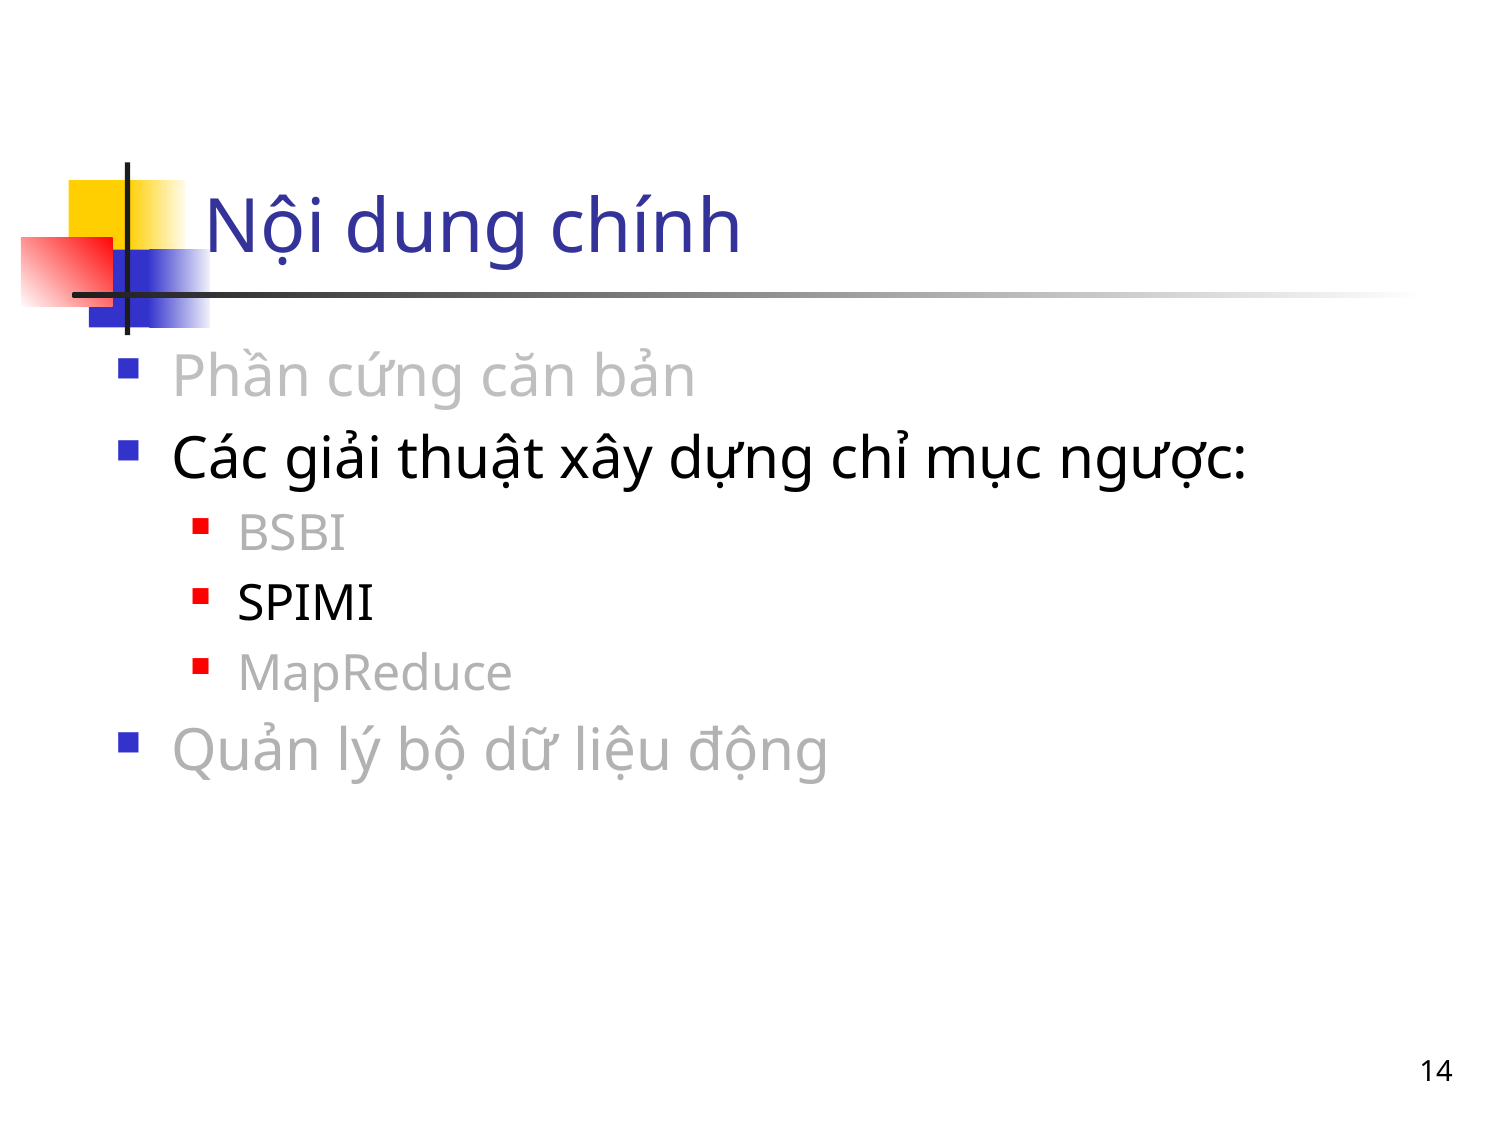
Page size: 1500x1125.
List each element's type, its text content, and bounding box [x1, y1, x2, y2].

list Phần cứng căn bản Các giải thuật xây dựng chỉ mục ngược: BSBI SPIMI MapReduce Quản lý bộ dữ liệu động [100, 331, 1469, 1006]
slide_number <number> [1155, 1024, 1468, 1100]
title Nội dung chính [188, 35, 1468, 275]
